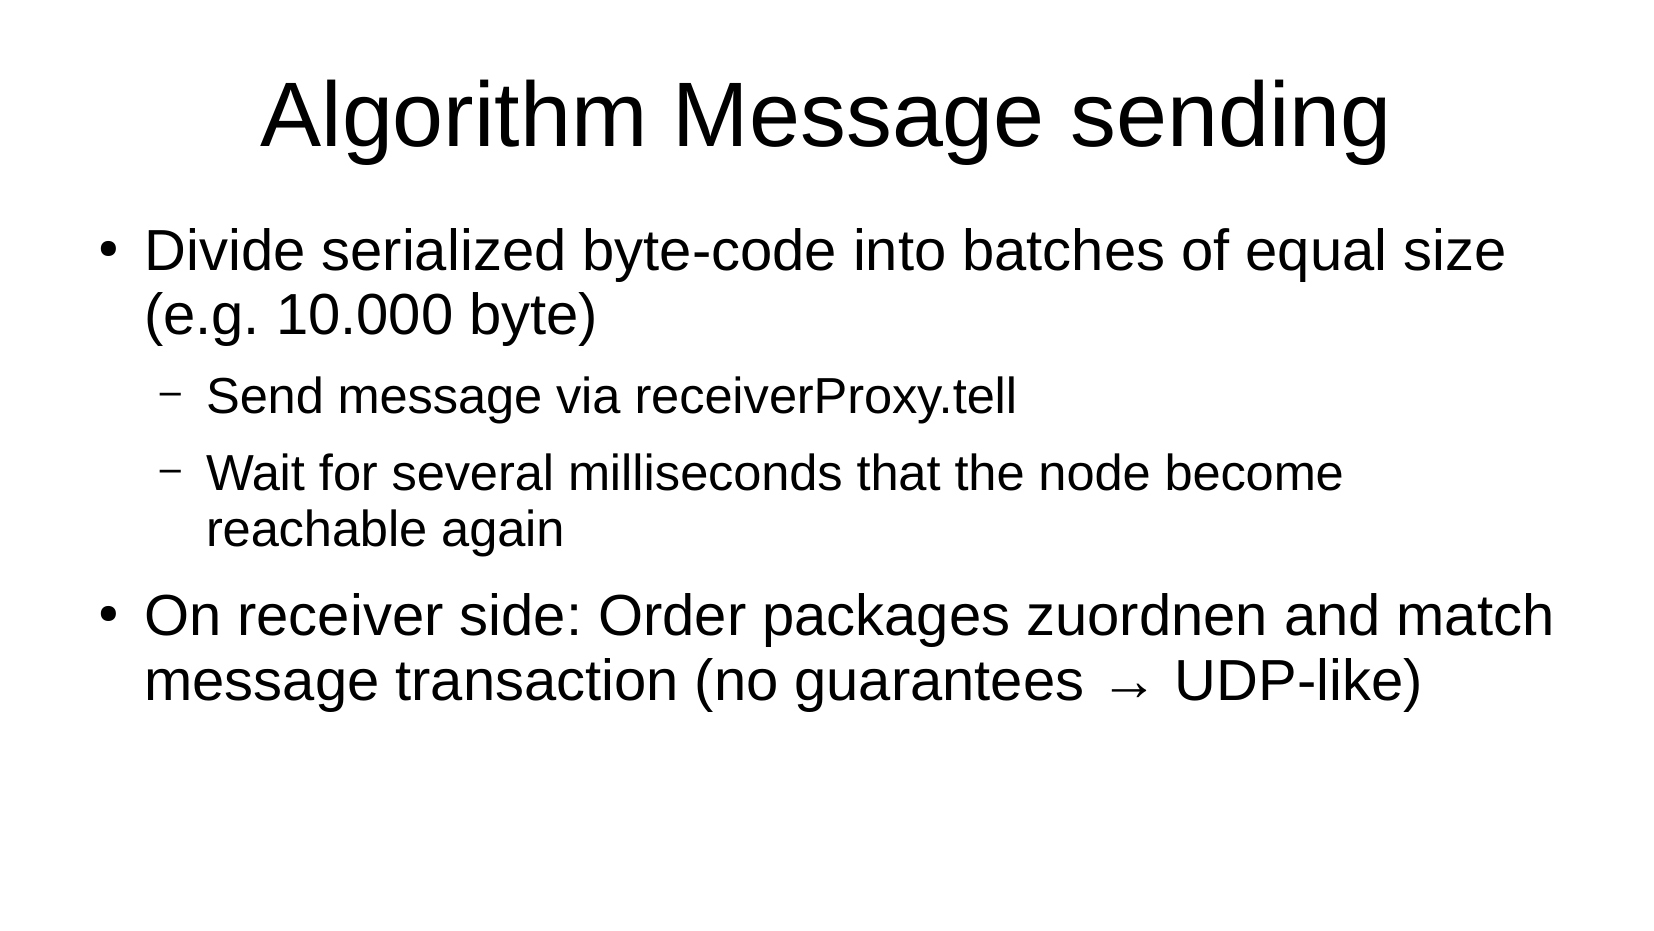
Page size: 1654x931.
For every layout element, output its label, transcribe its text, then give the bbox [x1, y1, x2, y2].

list Divide serialized byte-code into batches of equal size (e.g. 10.000 byte) Send message via receiverProxy.tell Wait for several milliseconds that the node become reachable again On receiver side: Order packages zuordnen and match message transaction (no guarantees → UDP-like) [82, 217, 1571, 758]
title Algorithm Message sending [82, 37, 1571, 193]
